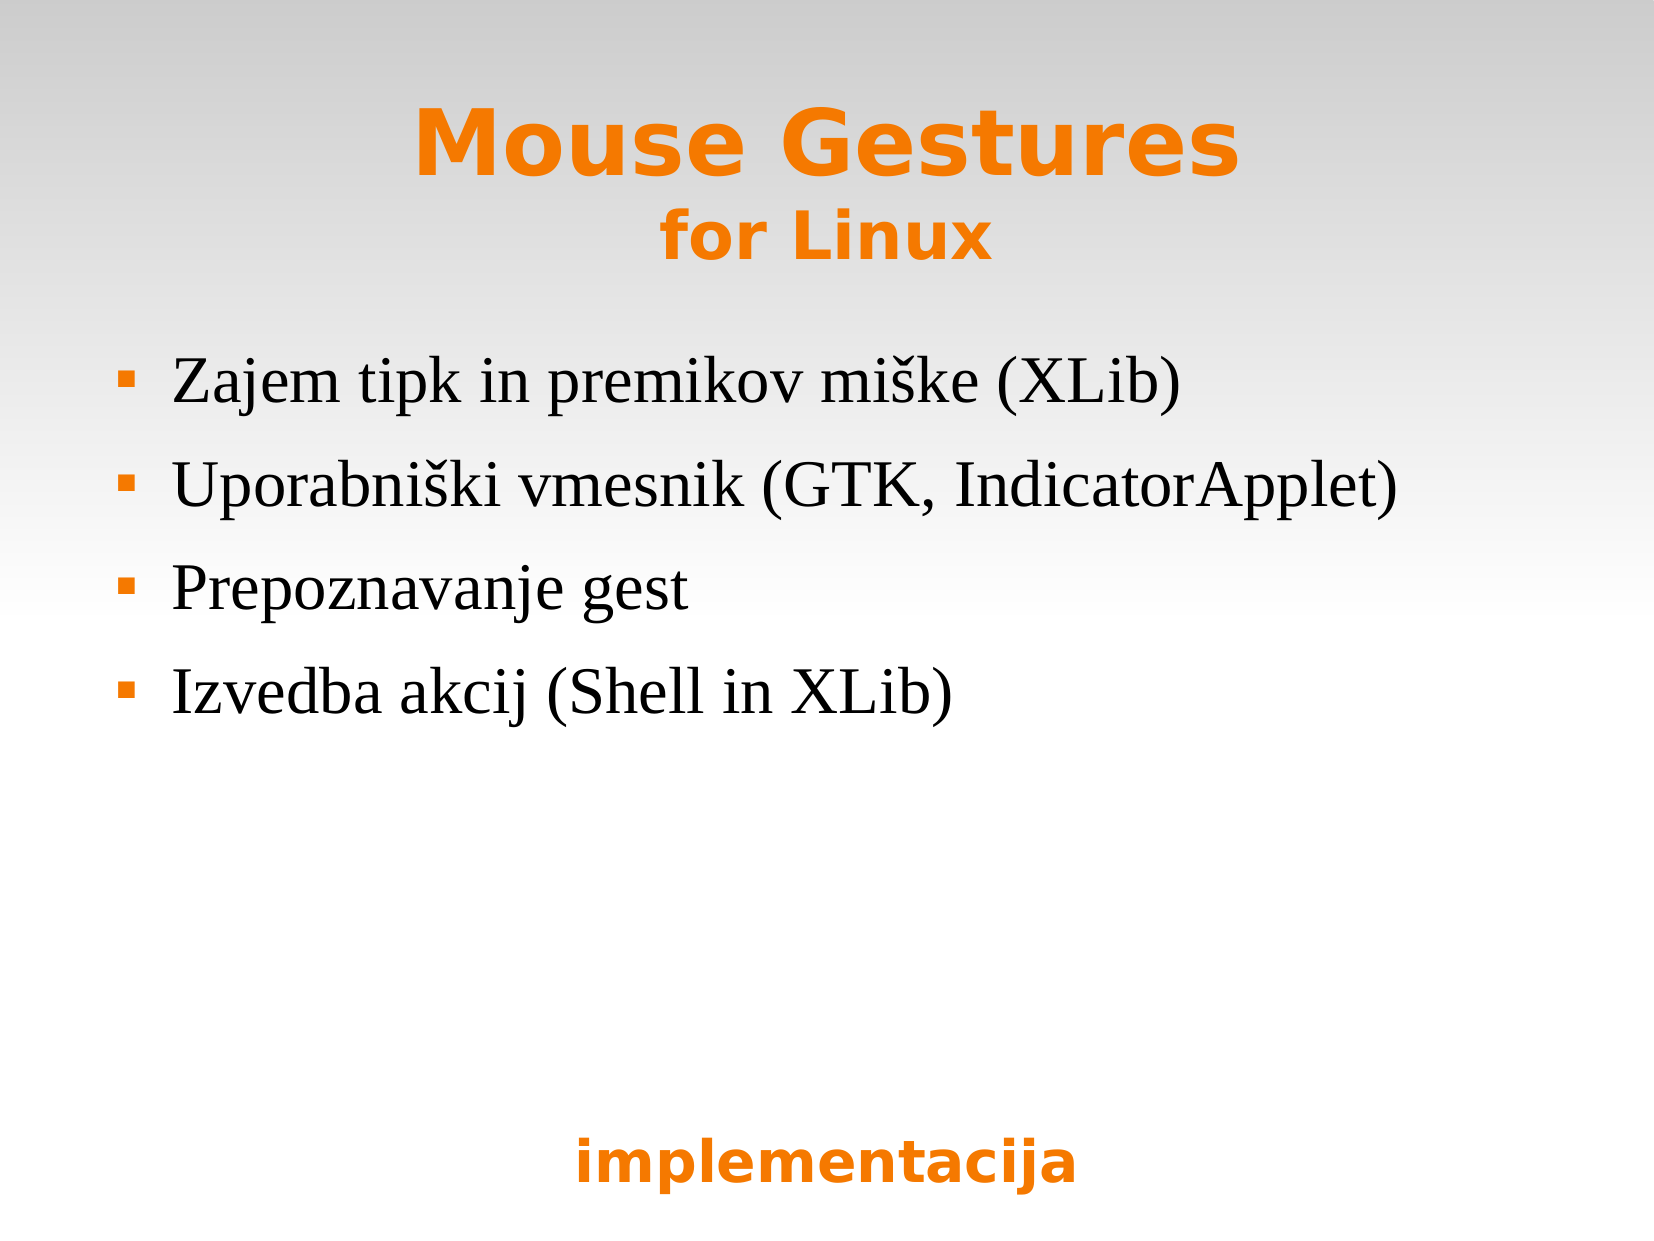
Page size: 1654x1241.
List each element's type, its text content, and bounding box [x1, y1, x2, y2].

title Mouse Gestures for Linux [82, 78, 1571, 287]
list Zajem tipk in premikov miške (XLib) Uporabniški vmesnik (GTK, IndicatorApplet) Prepoznavanje gest Izvedba akcij (Shell in XLib) [82, 343, 1571, 1117]
title implementacija [82, 1117, 1571, 1208]
